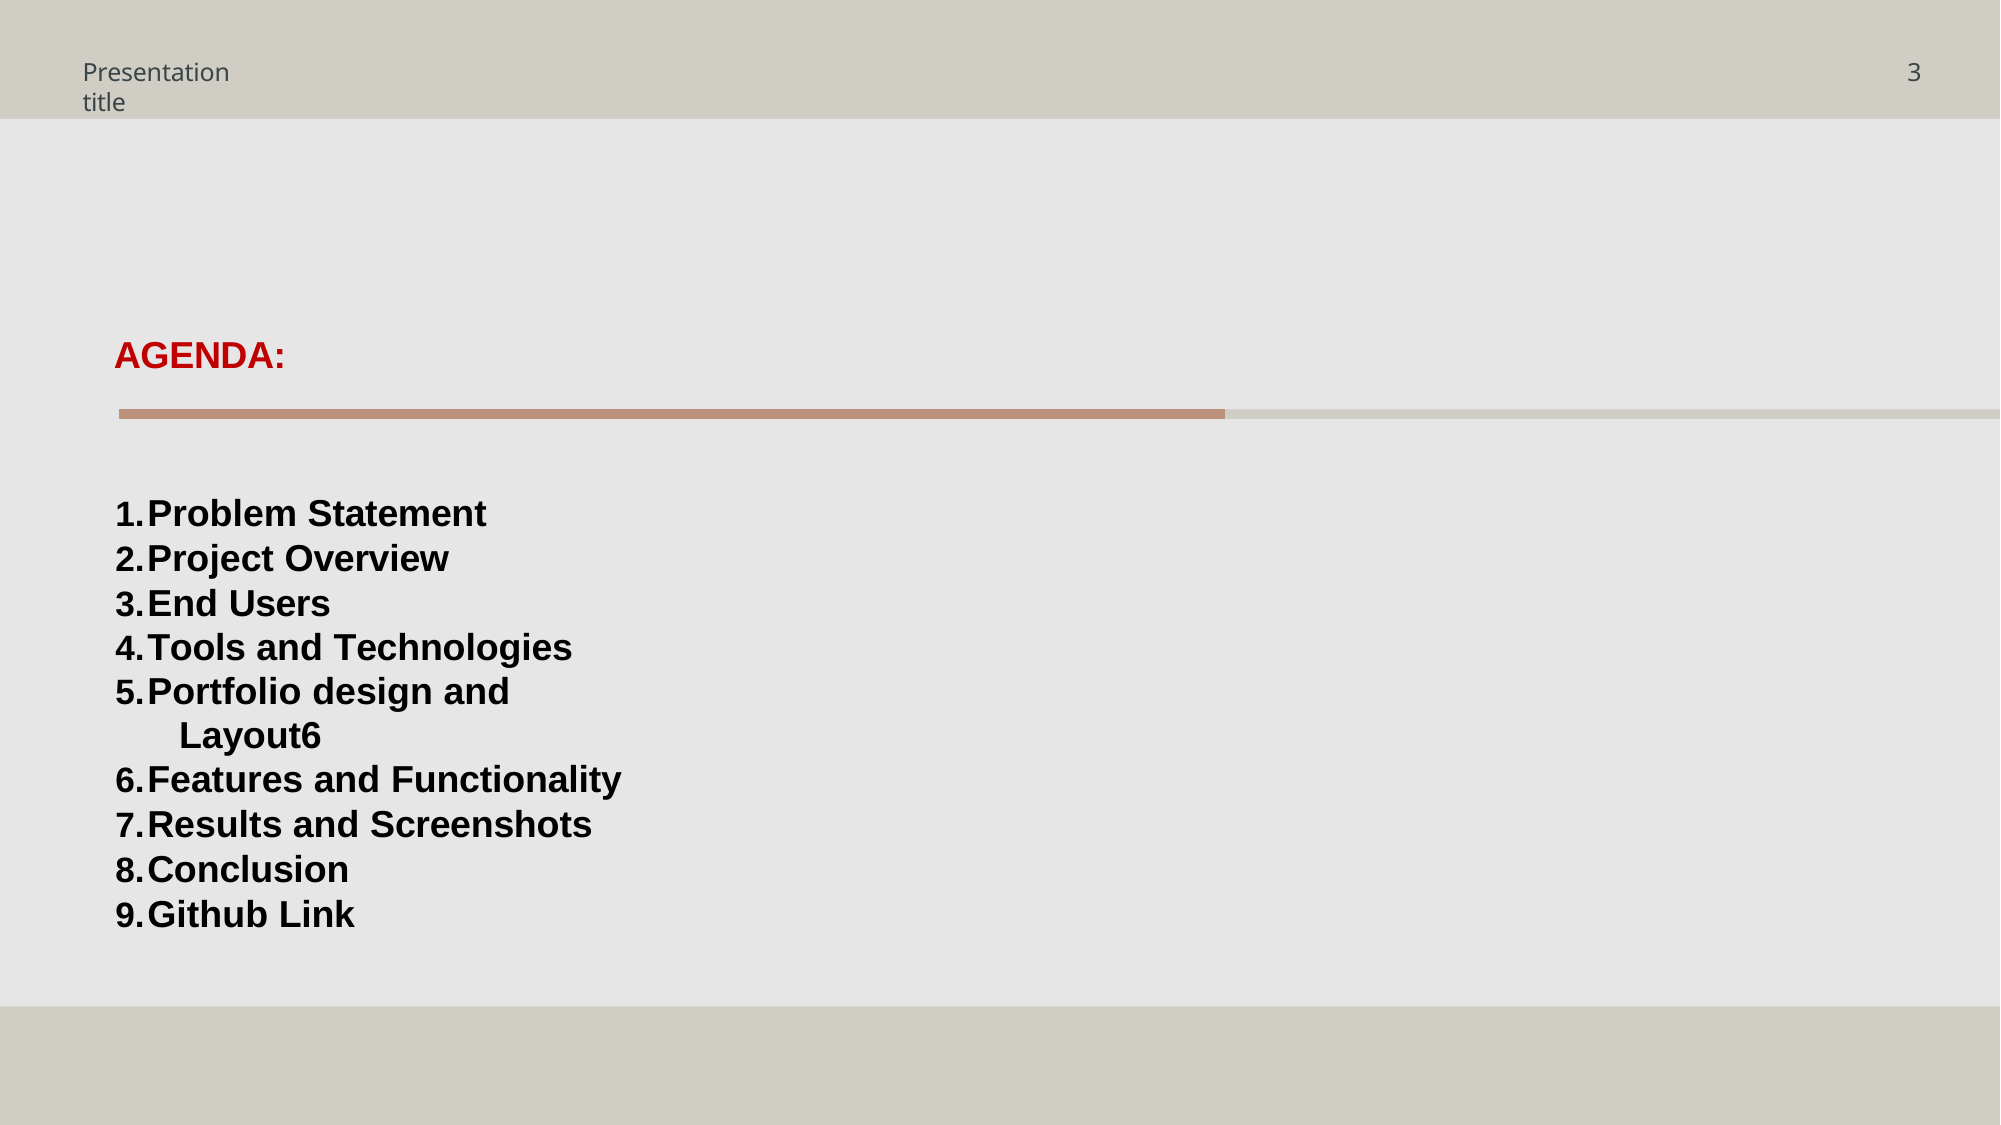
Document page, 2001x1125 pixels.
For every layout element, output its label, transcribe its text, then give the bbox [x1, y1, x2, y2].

text_box [0, 0, 2000, 1125]
text_box Problem Statement Project Overview End Users Tools and Technologies Portfolio design and Layout6 Features and Functionality Results and Screenshots Conclusion Github Link [111, 486, 662, 894]
text_box 3 [1905, 54, 1924, 89]
text_box Presentation title [80, 54, 267, 89]
text_box AGENDA: [111, 328, 289, 378]
